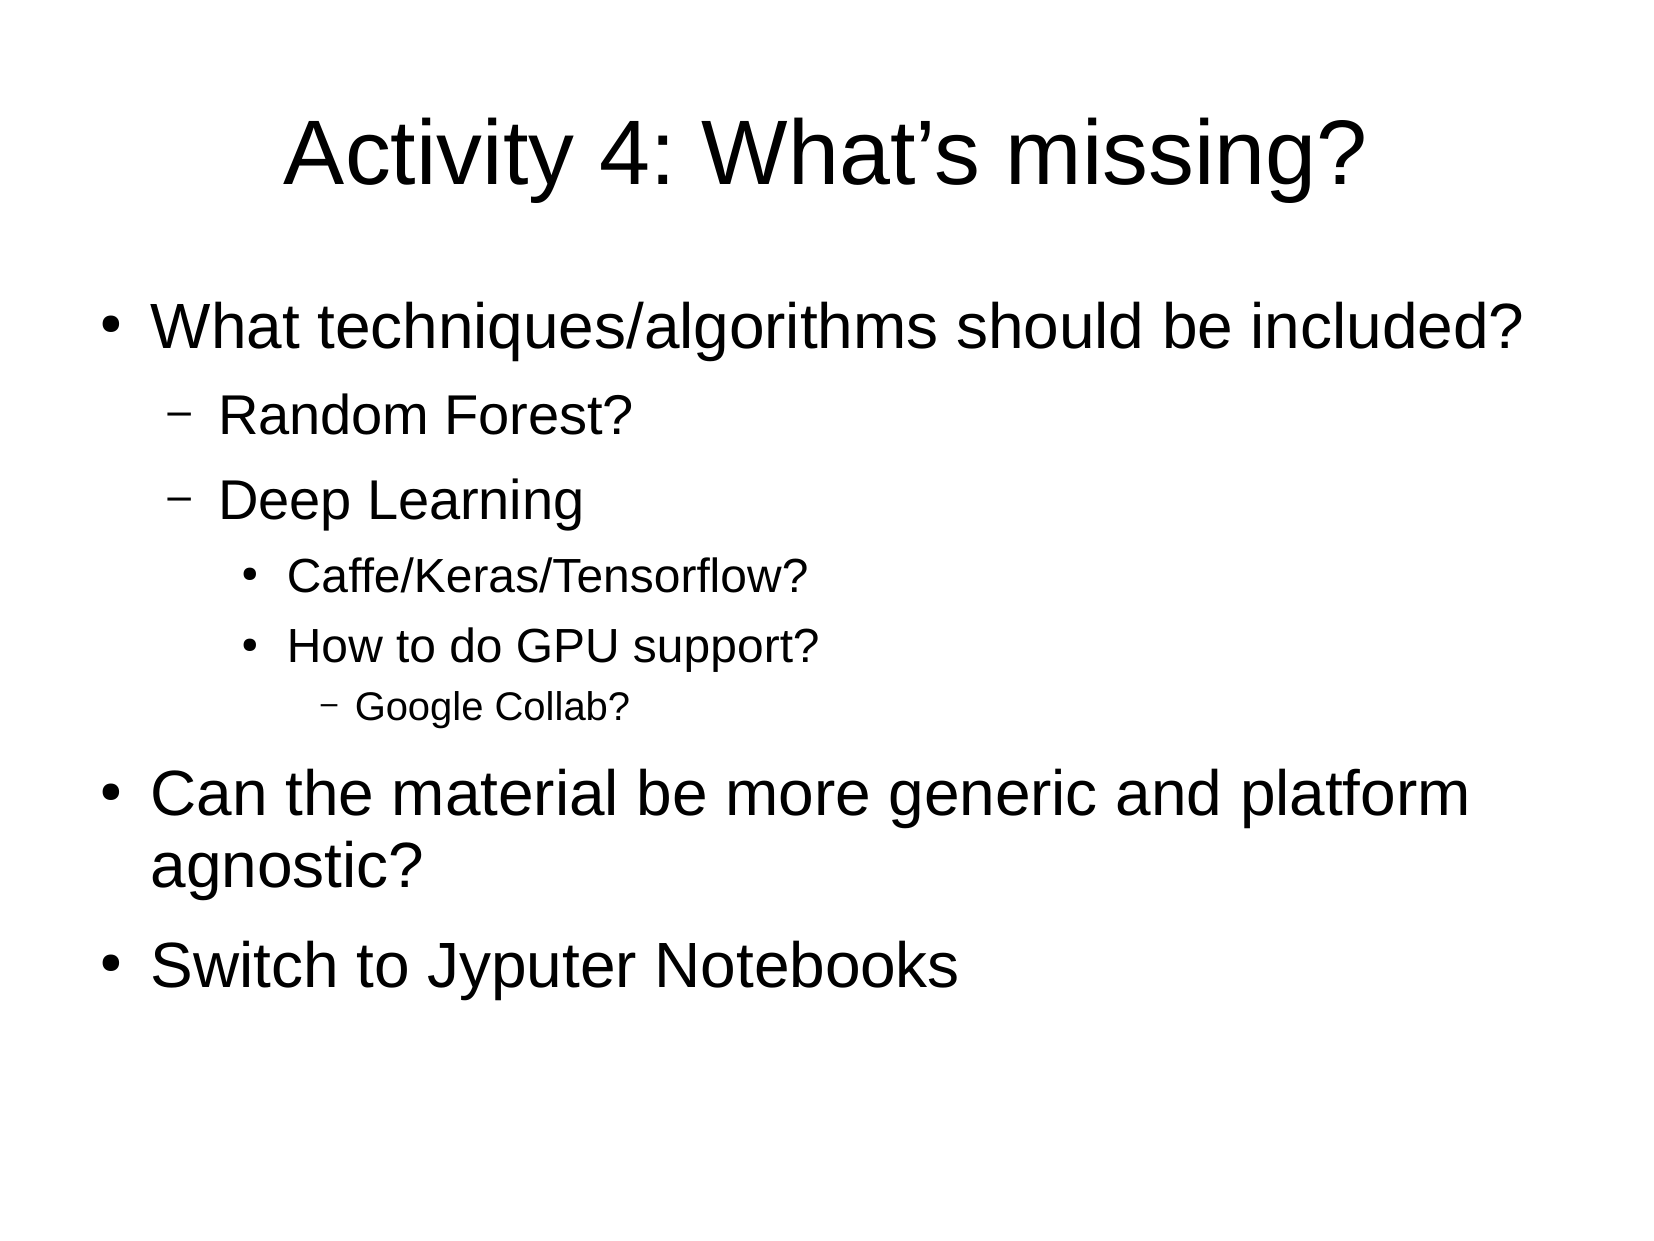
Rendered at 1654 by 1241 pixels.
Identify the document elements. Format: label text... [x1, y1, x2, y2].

title Activity 4: What’s missing? [82, 49, 1571, 257]
list What techniques/algorithms should be included? Random Forest? Deep Learning Caffe/Keras/Tensorflow? How to do GPU support? Google Collab? Can the material be more generic and platform agnostic? Switch to Jyputer Notebooks [82, 290, 1571, 1010]
